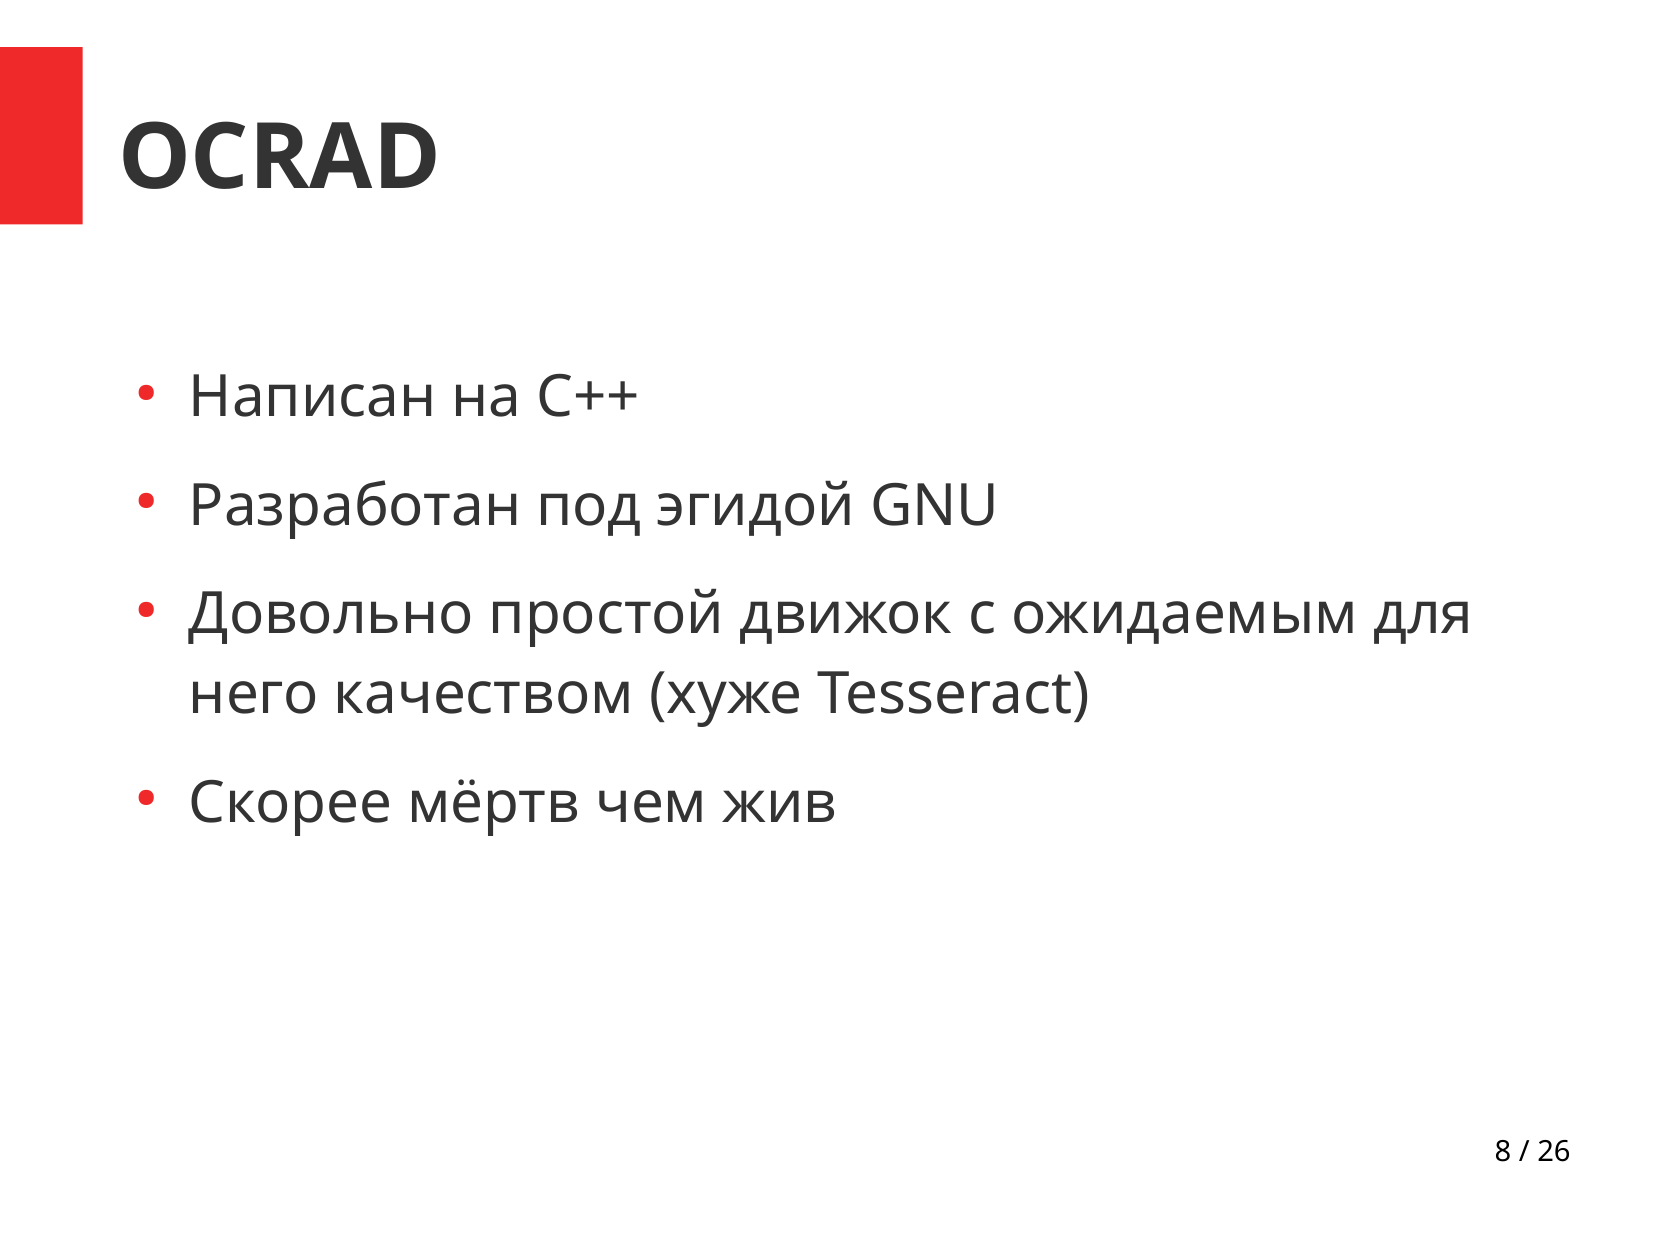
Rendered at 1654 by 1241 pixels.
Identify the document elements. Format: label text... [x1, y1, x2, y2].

title OCRAD [118, 49, 1571, 257]
list Написан на C++ Разработан под эгидой GNU Довольно простой движок с ожидаемым для него качеством (хуже Tesseract) Скорее мёртв чем жив [118, 354, 1536, 1074]
